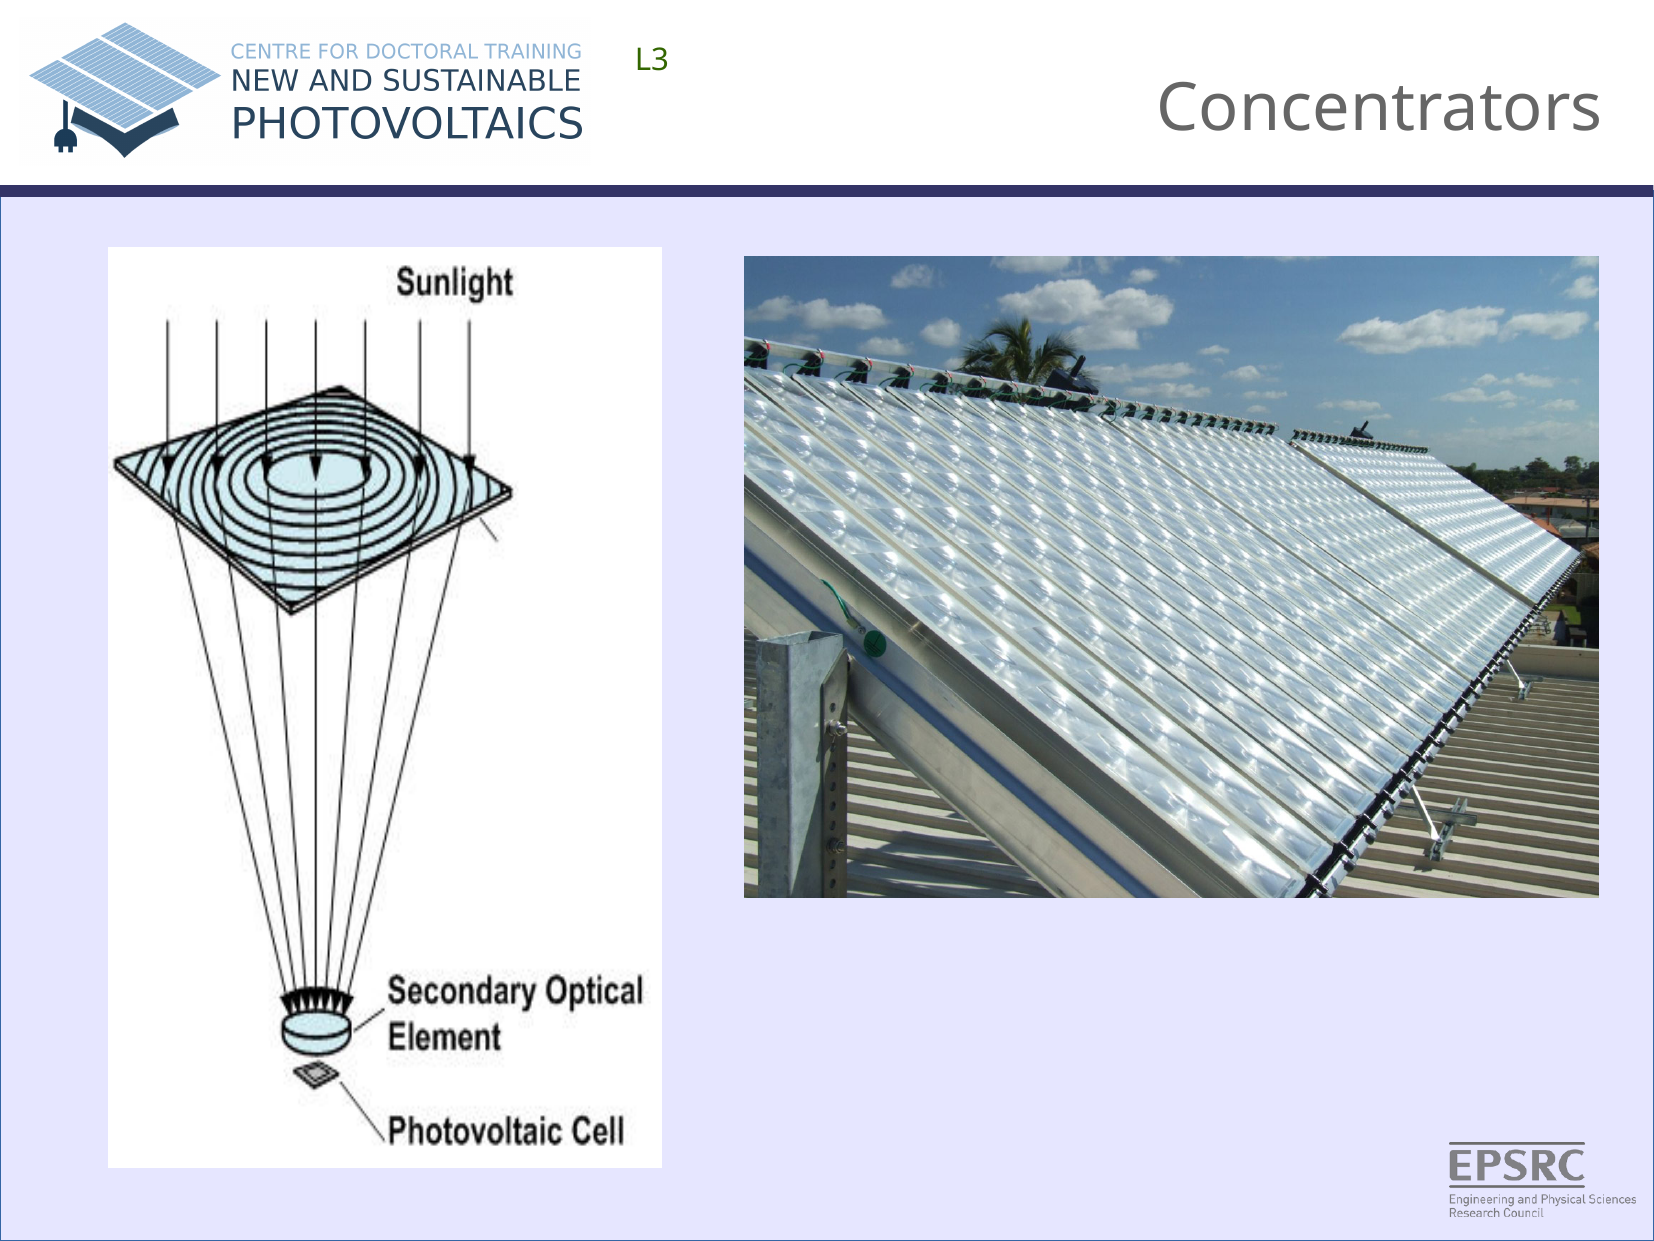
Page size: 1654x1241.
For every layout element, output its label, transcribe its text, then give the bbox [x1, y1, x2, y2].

picture [1449, 1142, 1636, 1217]
picture [19, 17, 591, 166]
text_box L3 [620, 29, 880, 80]
picture [744, 256, 1599, 898]
picture [108, 247, 662, 1168]
text_box Concentrators [767, 52, 1619, 142]
text_box [0, 197, 1654, 1241]
